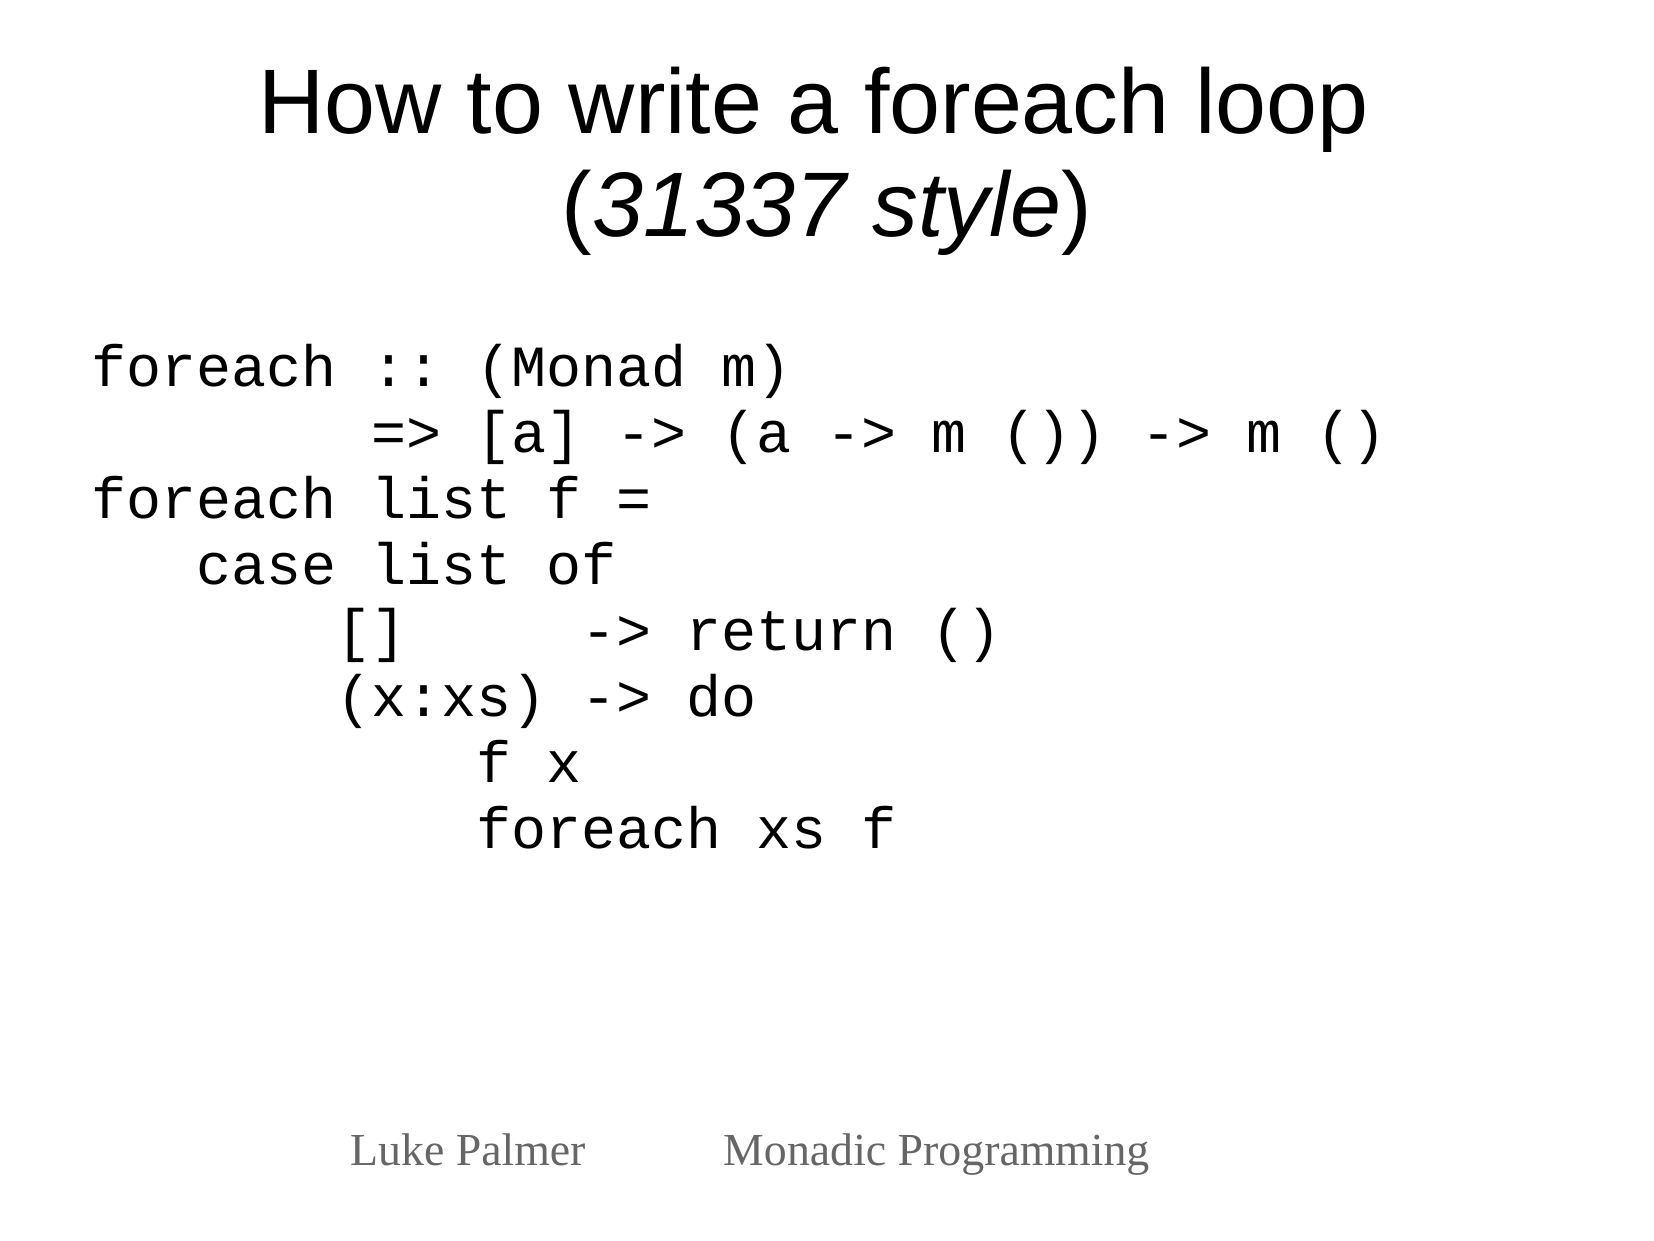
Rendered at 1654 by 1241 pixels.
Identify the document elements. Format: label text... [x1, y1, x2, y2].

title How to write a foreach loop (31337 style) [82, 49, 1571, 257]
text_box foreach :: (Monad m) => [a] -> (a -> m ()) -> m () foreach list f = case list of [] -> return () (x:xs) -> do f x foreach xs f [75, 328, 1651, 875]
